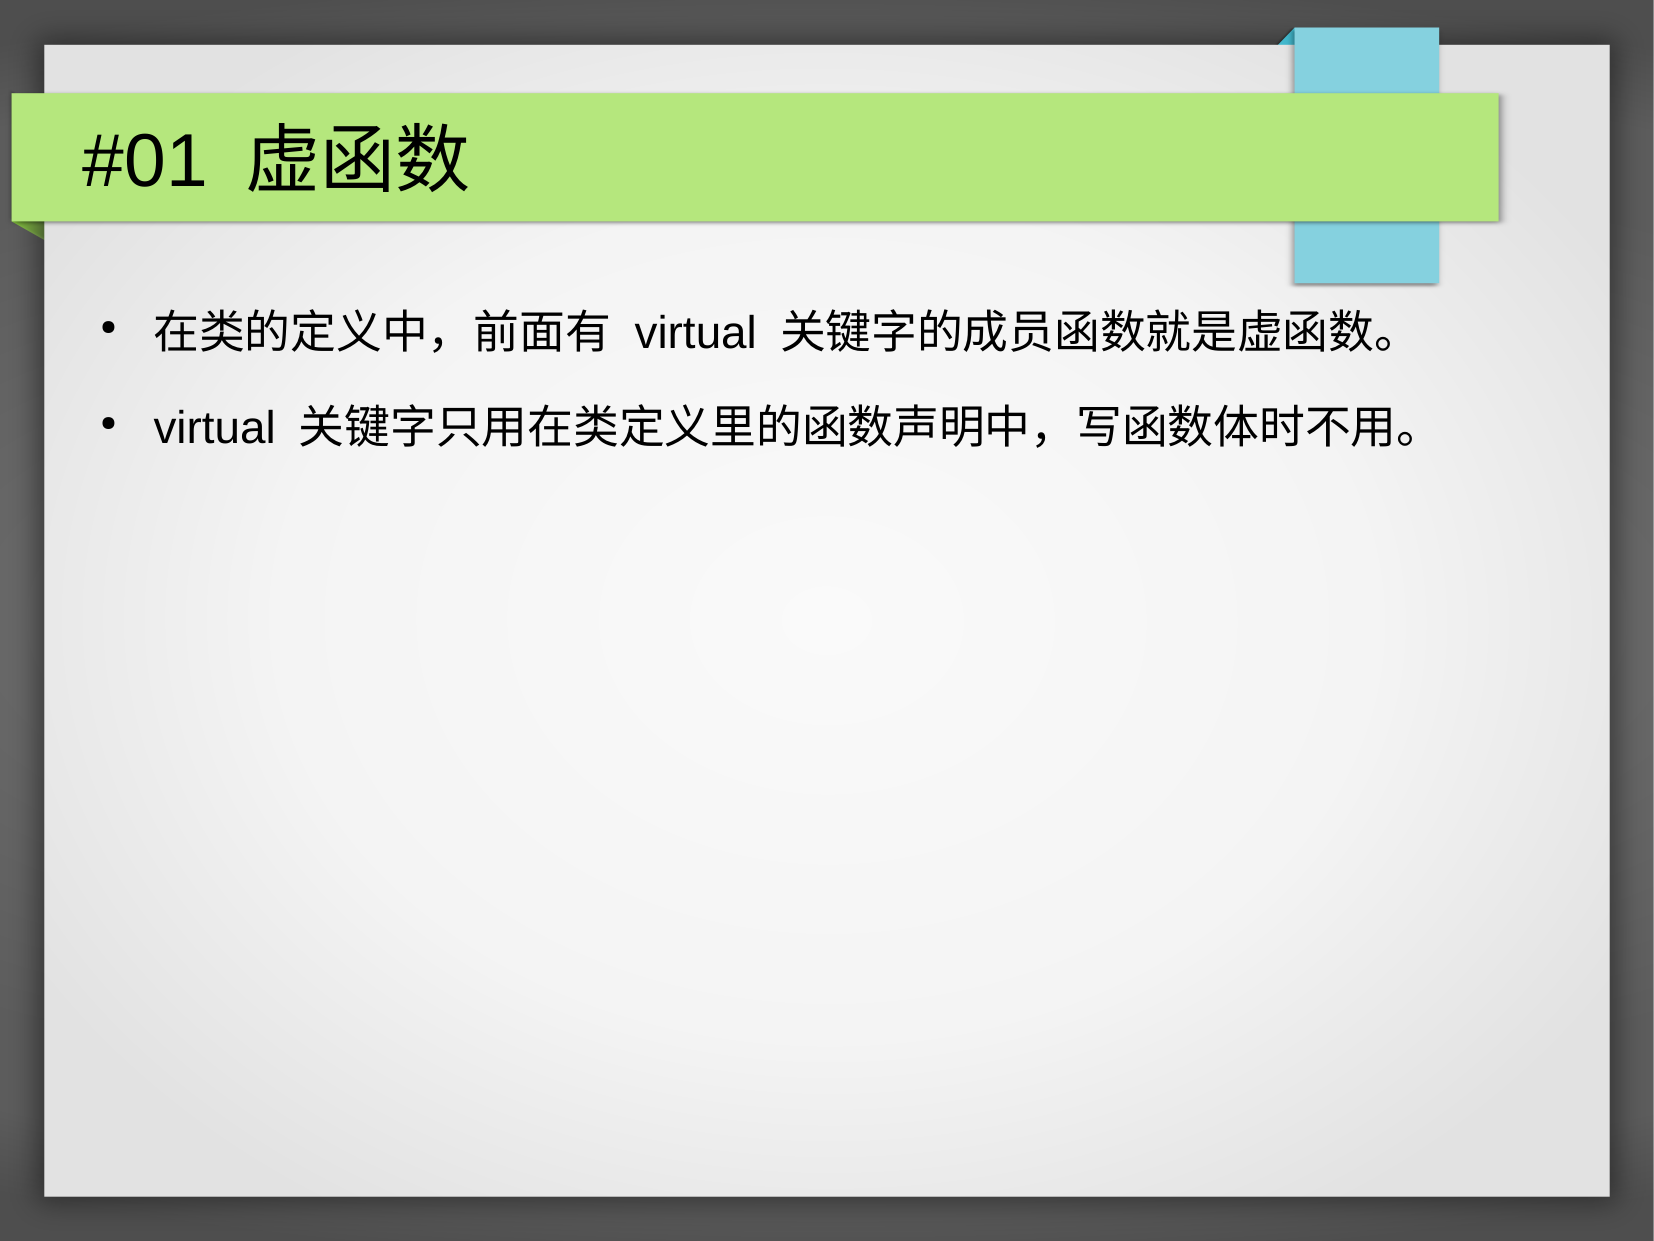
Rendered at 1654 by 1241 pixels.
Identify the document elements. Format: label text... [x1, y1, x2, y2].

list 在类的定义中，前面有 virtual 关键字的成员函数就是虚函数。 virtual 关键字只用在类定义里的函数声明中，写函数体时不用。 [82, 295, 1571, 1015]
picture [0, 0, 1654, 1241]
title #01 虚函数 [82, 94, 1264, 213]
